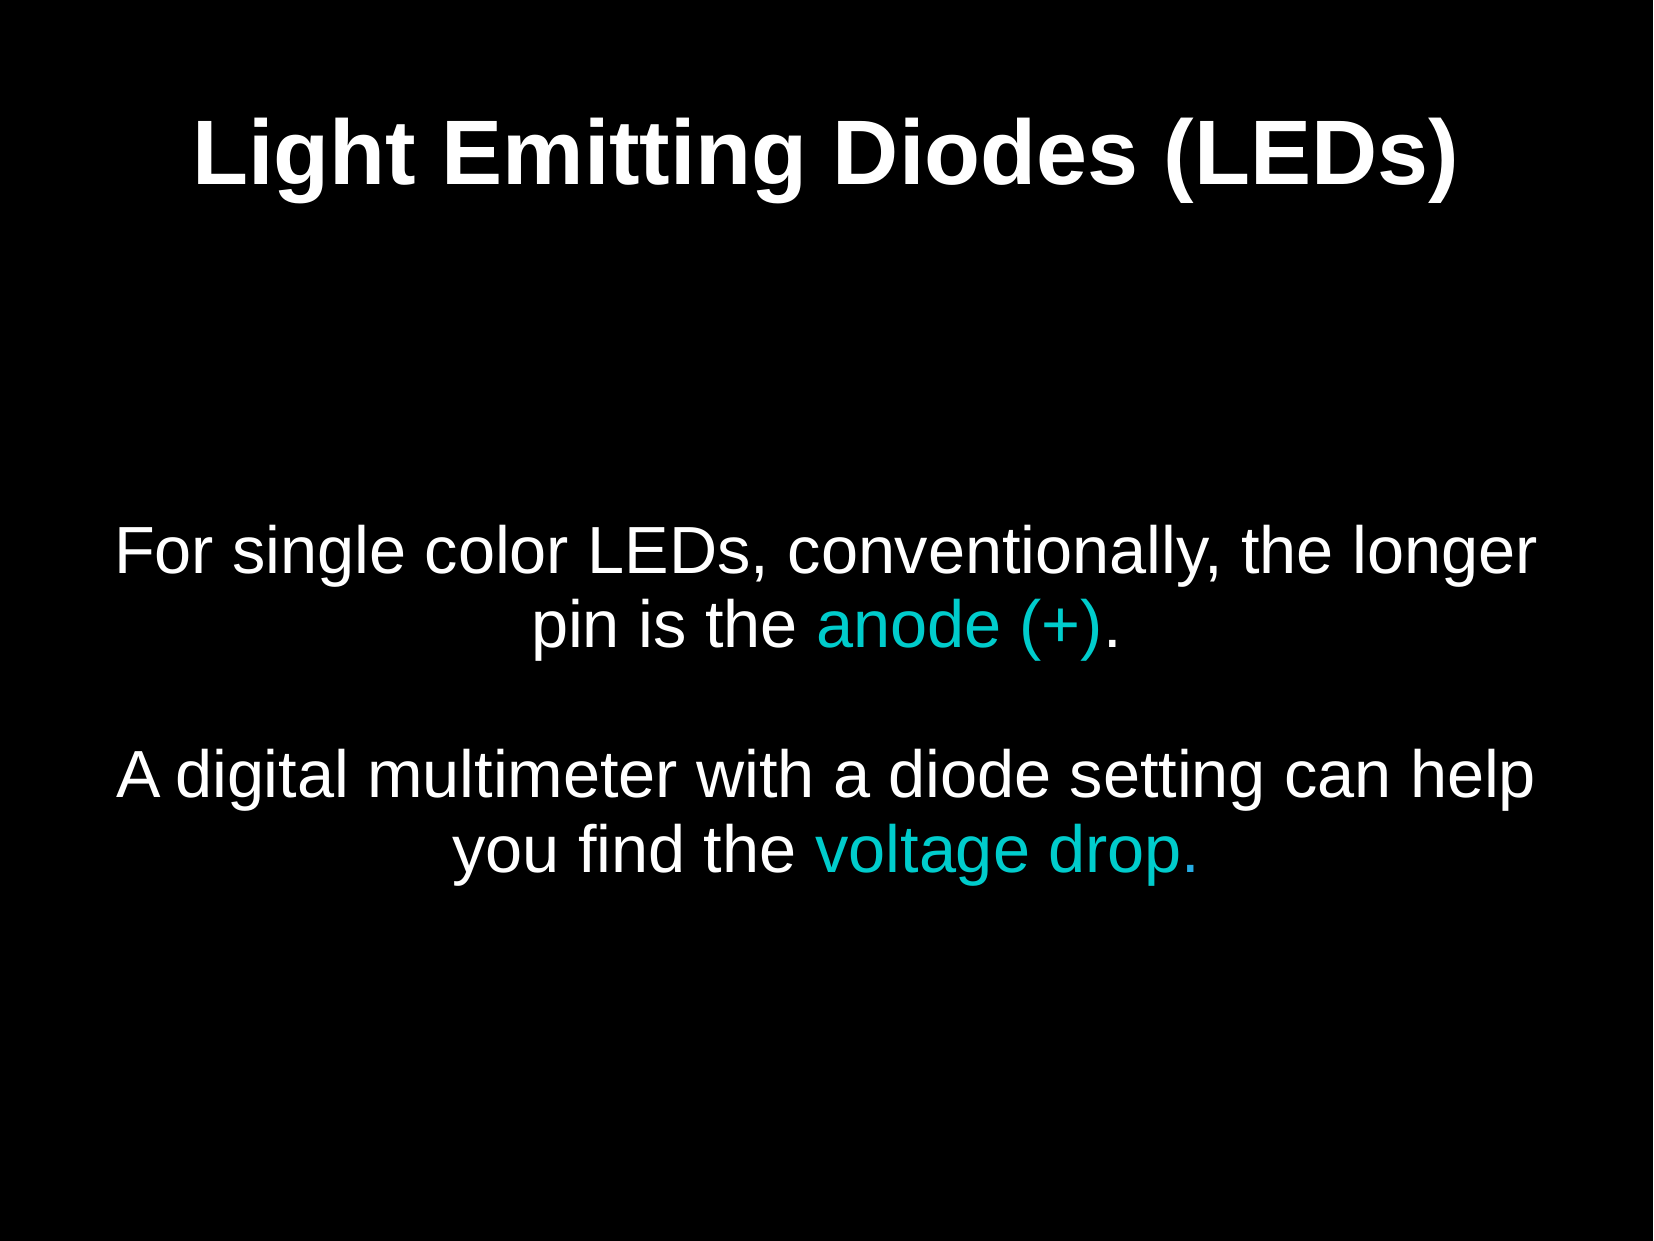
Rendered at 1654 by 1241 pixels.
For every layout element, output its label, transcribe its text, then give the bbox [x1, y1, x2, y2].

title Light Emitting Diodes (LEDs) [82, 49, 1571, 257]
subtitle For single color LEDs, conventionally, the longer pin is the anode (+). A digital multimeter with a diode setting can help you find the voltage drop. [82, 290, 1571, 1109]
